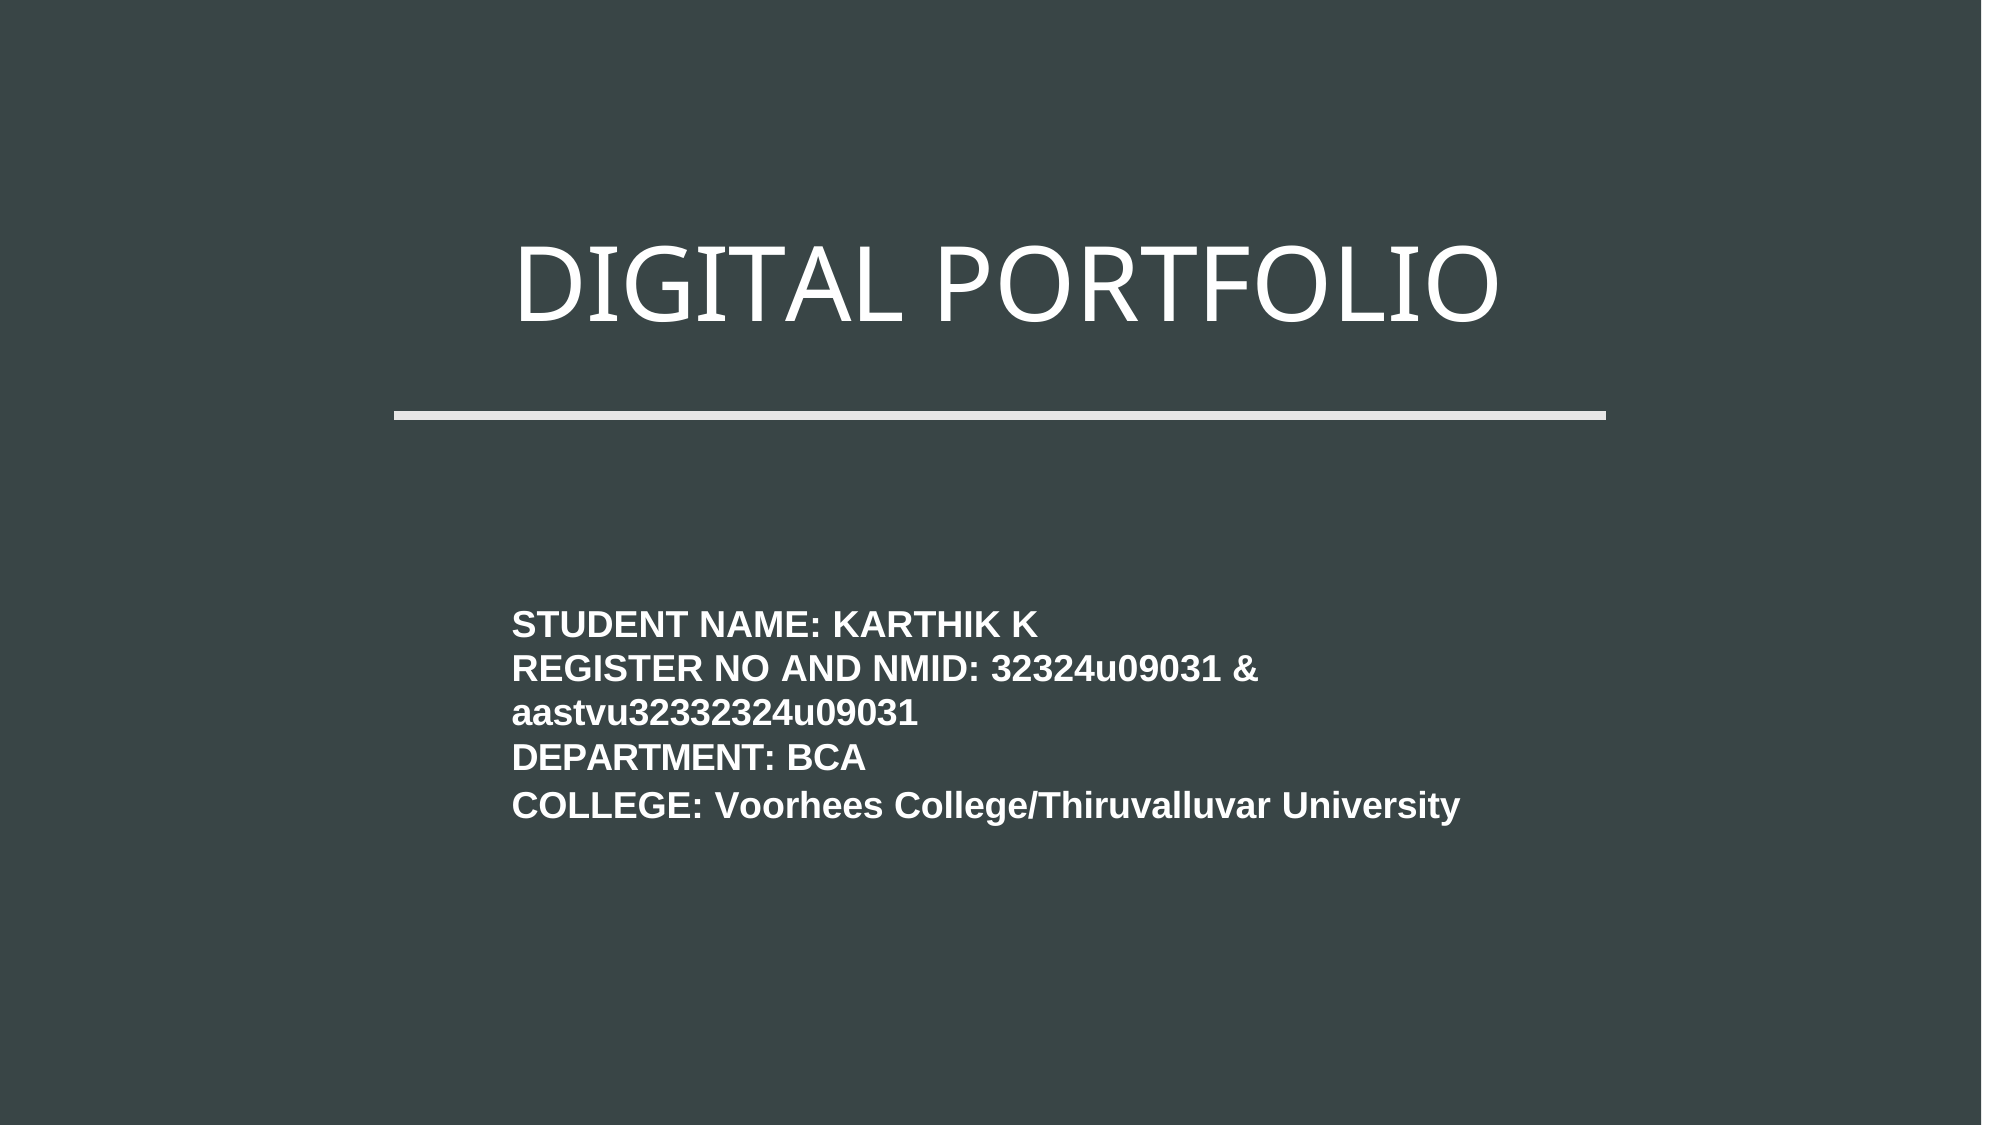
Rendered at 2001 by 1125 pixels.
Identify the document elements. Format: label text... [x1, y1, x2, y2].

text_box [0, 0, 1982, 1125]
text_box STUDENT NAME: KARTHIK K REGISTER NO AND NMID: 32324u09031 & aastvu32332324u09031 DEPARTMENT: BCA COLLEGE: Voorhees College/Thiruvalluvar University [509, 597, 1464, 828]
title DIGITAL PORTFOLIO [111, 215, 1851, 345]
